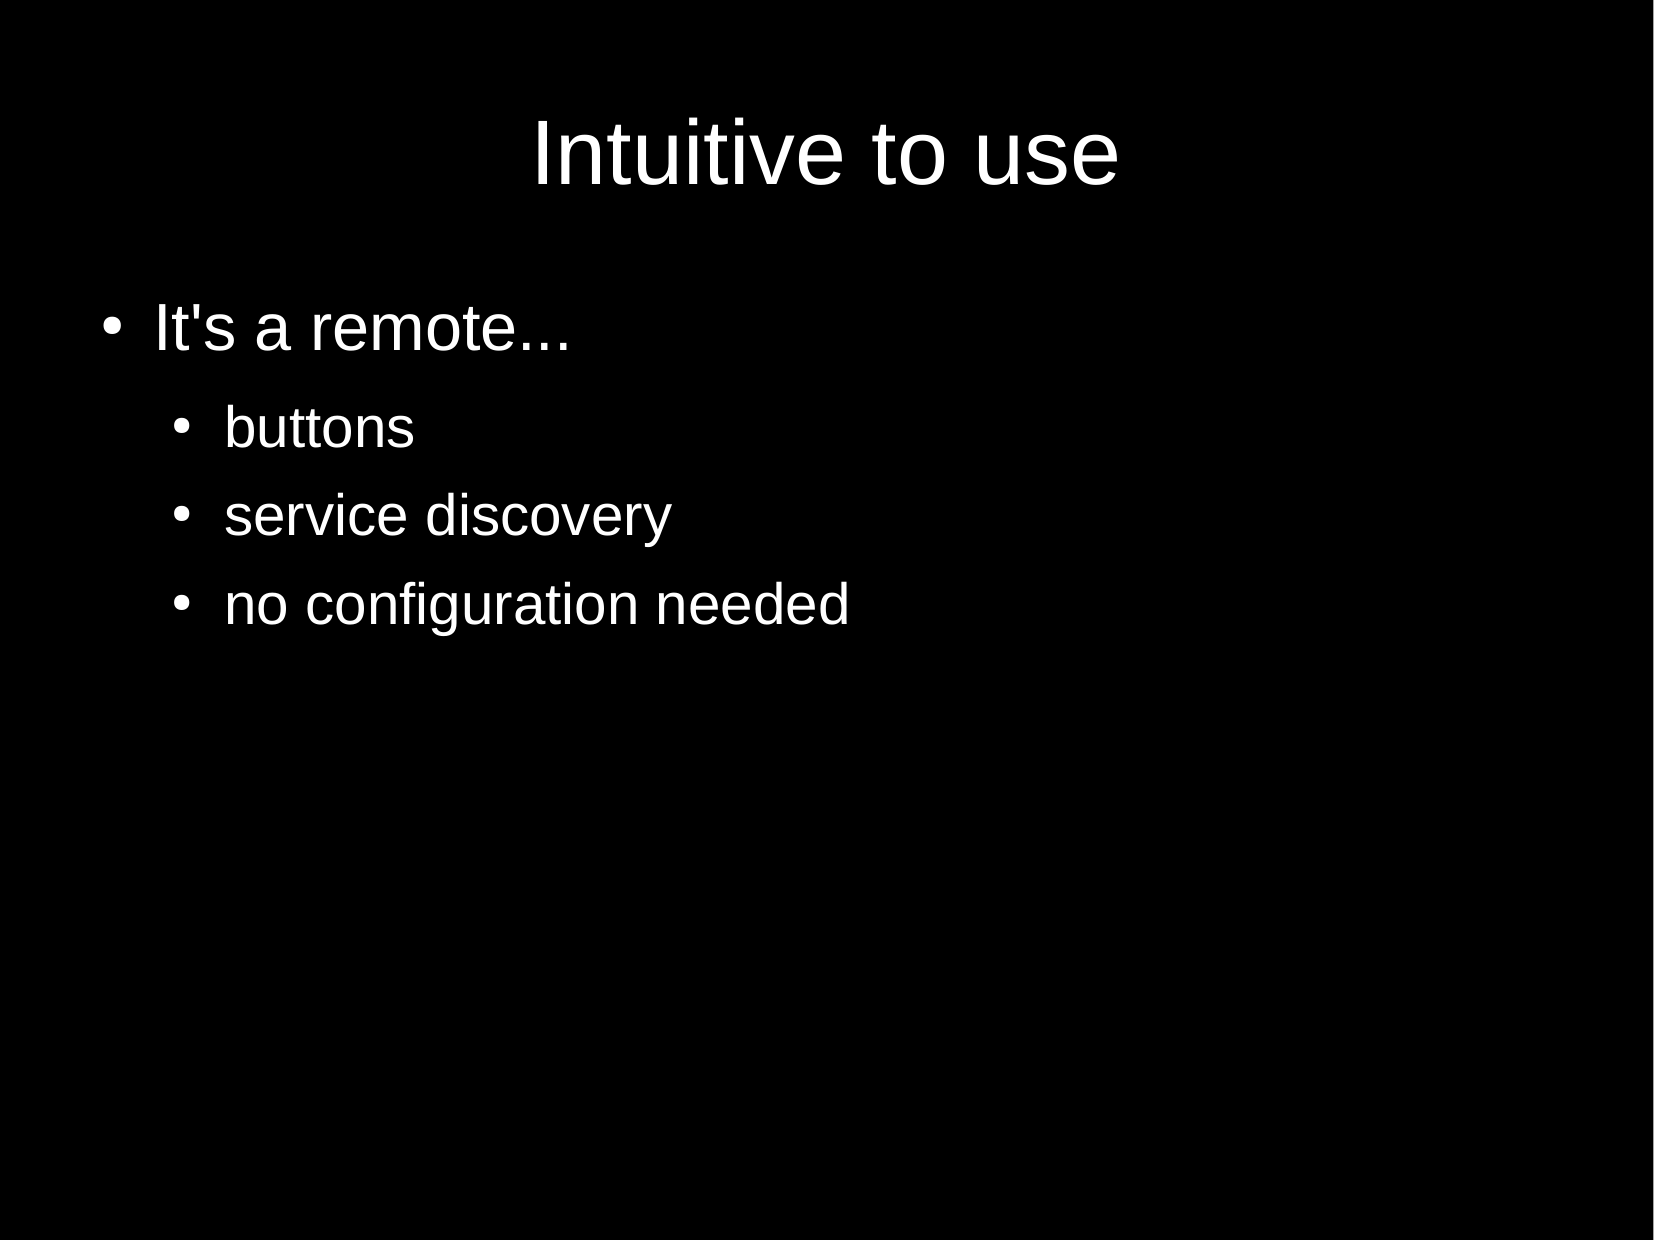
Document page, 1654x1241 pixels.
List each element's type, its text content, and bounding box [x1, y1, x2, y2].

title Intuitive to use [82, 49, 1571, 257]
list It's a remote... buttons service discovery no configuration needed [82, 290, 1571, 1109]
